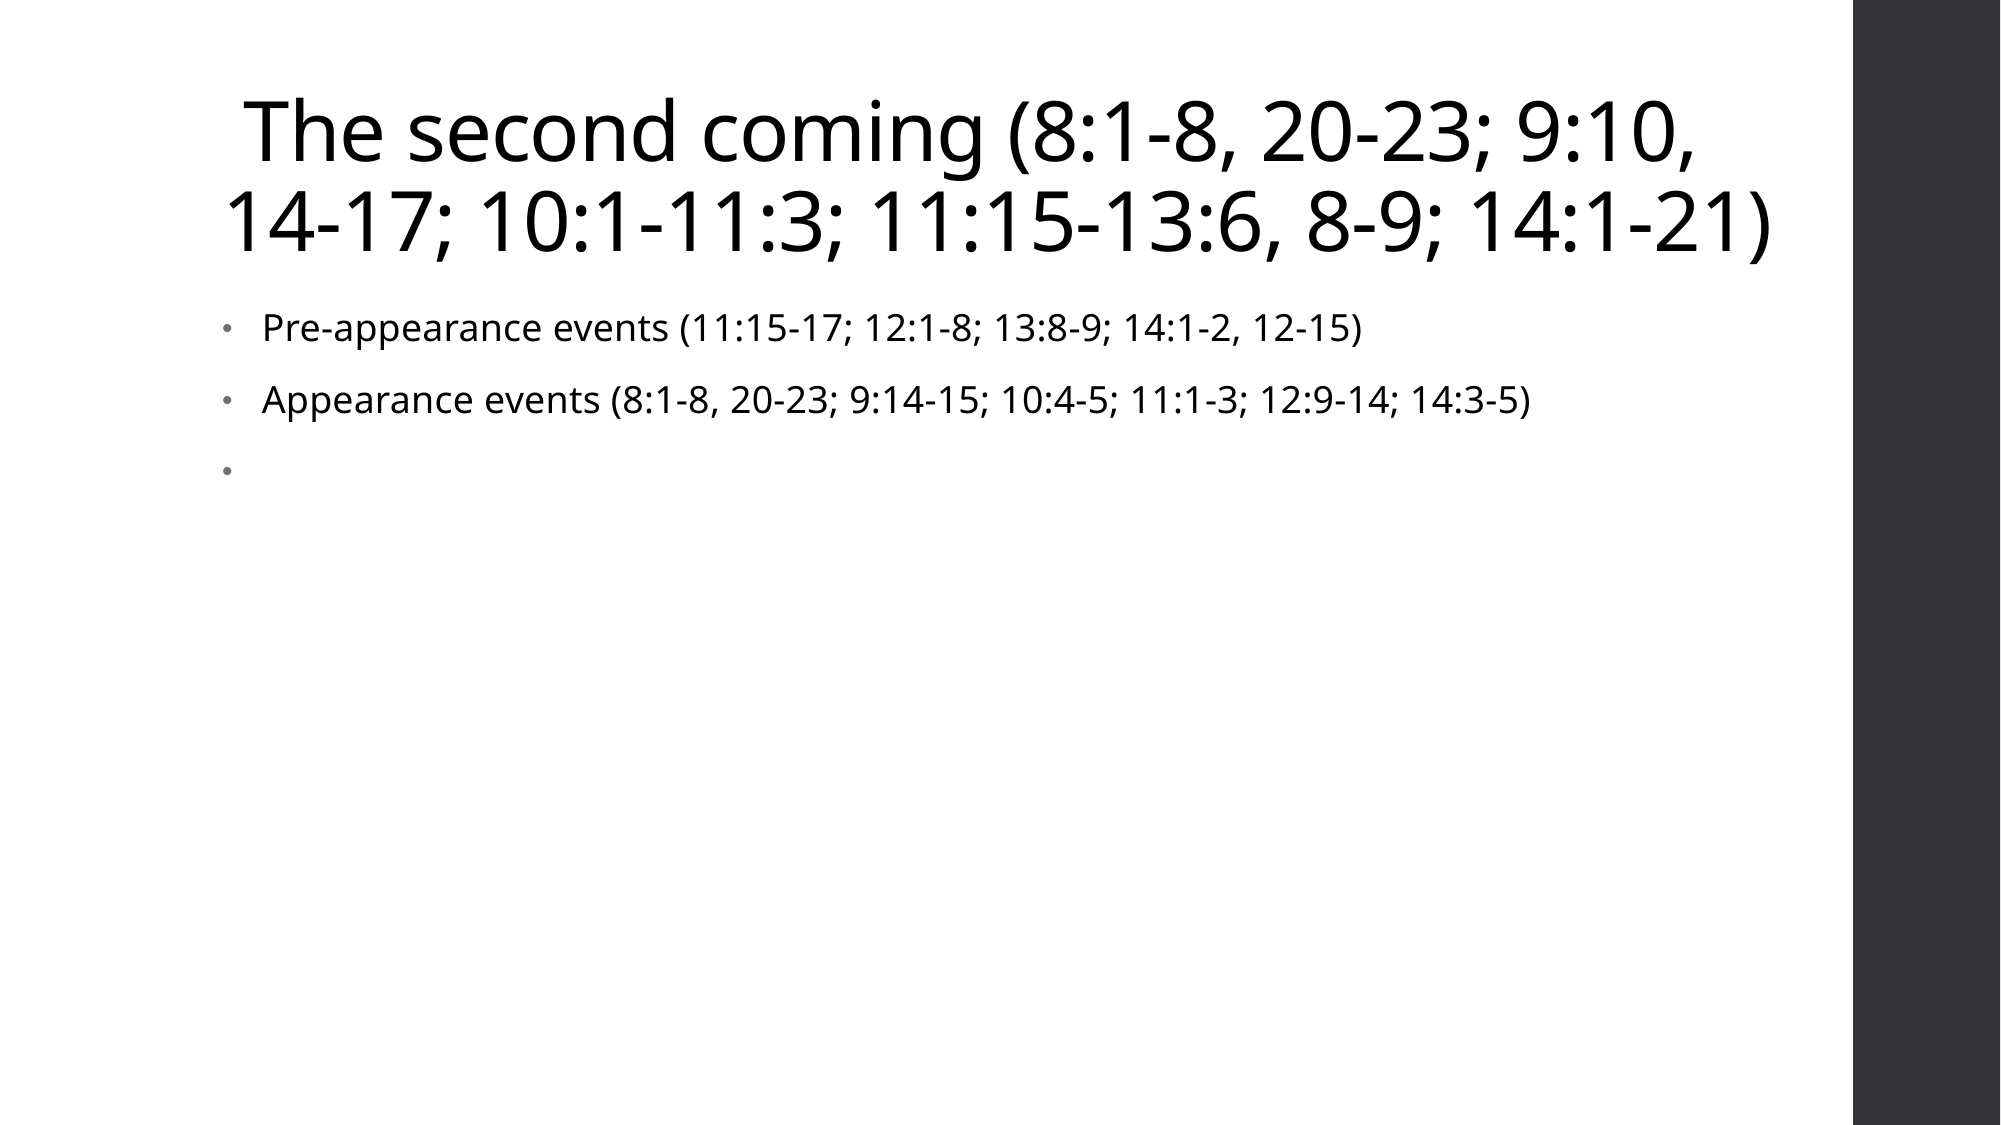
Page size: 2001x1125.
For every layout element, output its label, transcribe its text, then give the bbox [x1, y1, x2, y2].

list Pre-appearance events (11:15-17; 12:1-8; 13:8-9; 14:1-2, 12-15) Appearance events (8:1-8, 20-23; 9:14-15; 10:4-5; 11:1-3; 12:9-14; 14:3-5) [206, 299, 1617, 1014]
title The second coming (8:1-8, 20-23; 9:10, 14-17; 10:1-11:3; 11:15-13:6, 8-9; 14:1-21) [206, 60, 1797, 278]
